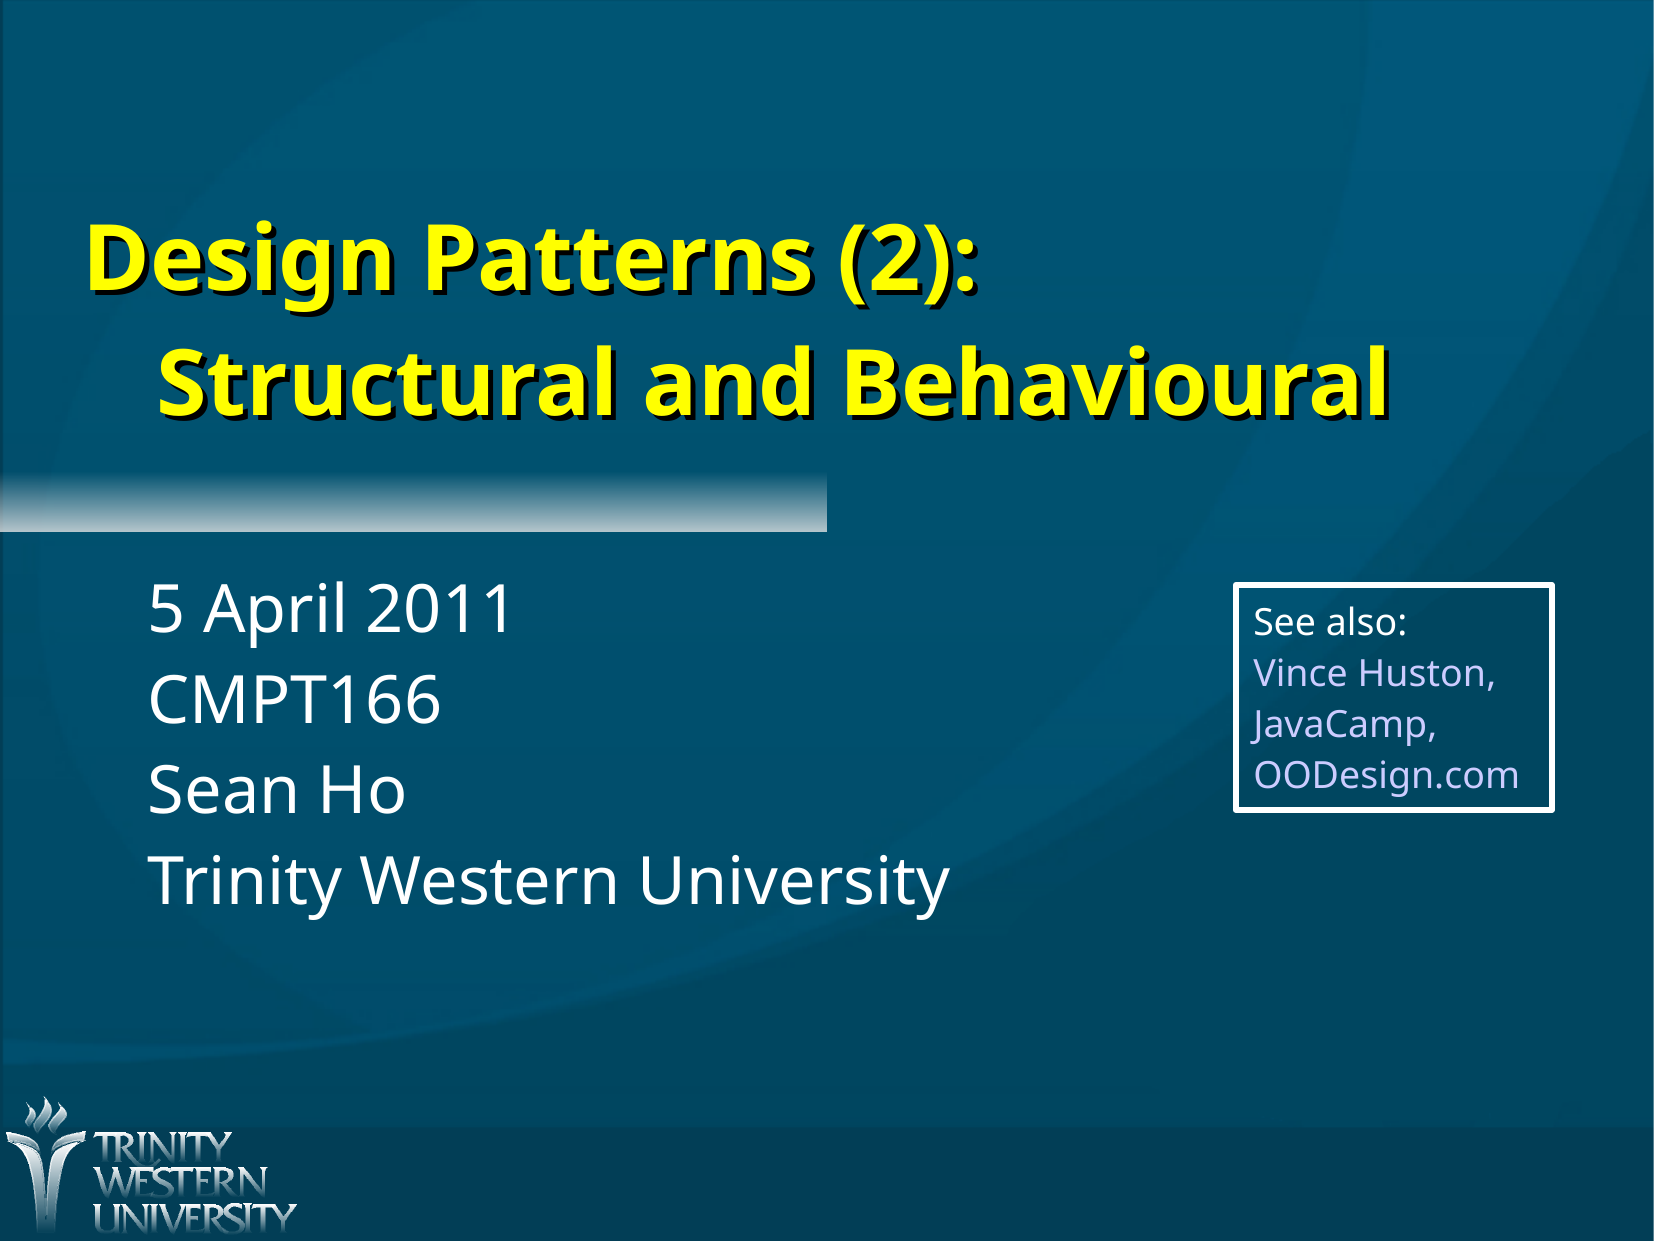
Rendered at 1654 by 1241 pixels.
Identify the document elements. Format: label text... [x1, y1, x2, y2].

text_box See also: Vince Huston, JavaCamp, OODesign.com [1235, 584, 1552, 780]
title Design Patterns (2): Structural and Behavioural [82, 49, 1571, 443]
subtitle 5 April 2011 CMPT166 Sean Ho Trinity Western University [147, 561, 1241, 1093]
text_box 2nd level mgr [0, 483, 827, 488]
picture [0, 474, 826, 479]
picture [38, 1227, 54, 1232]
